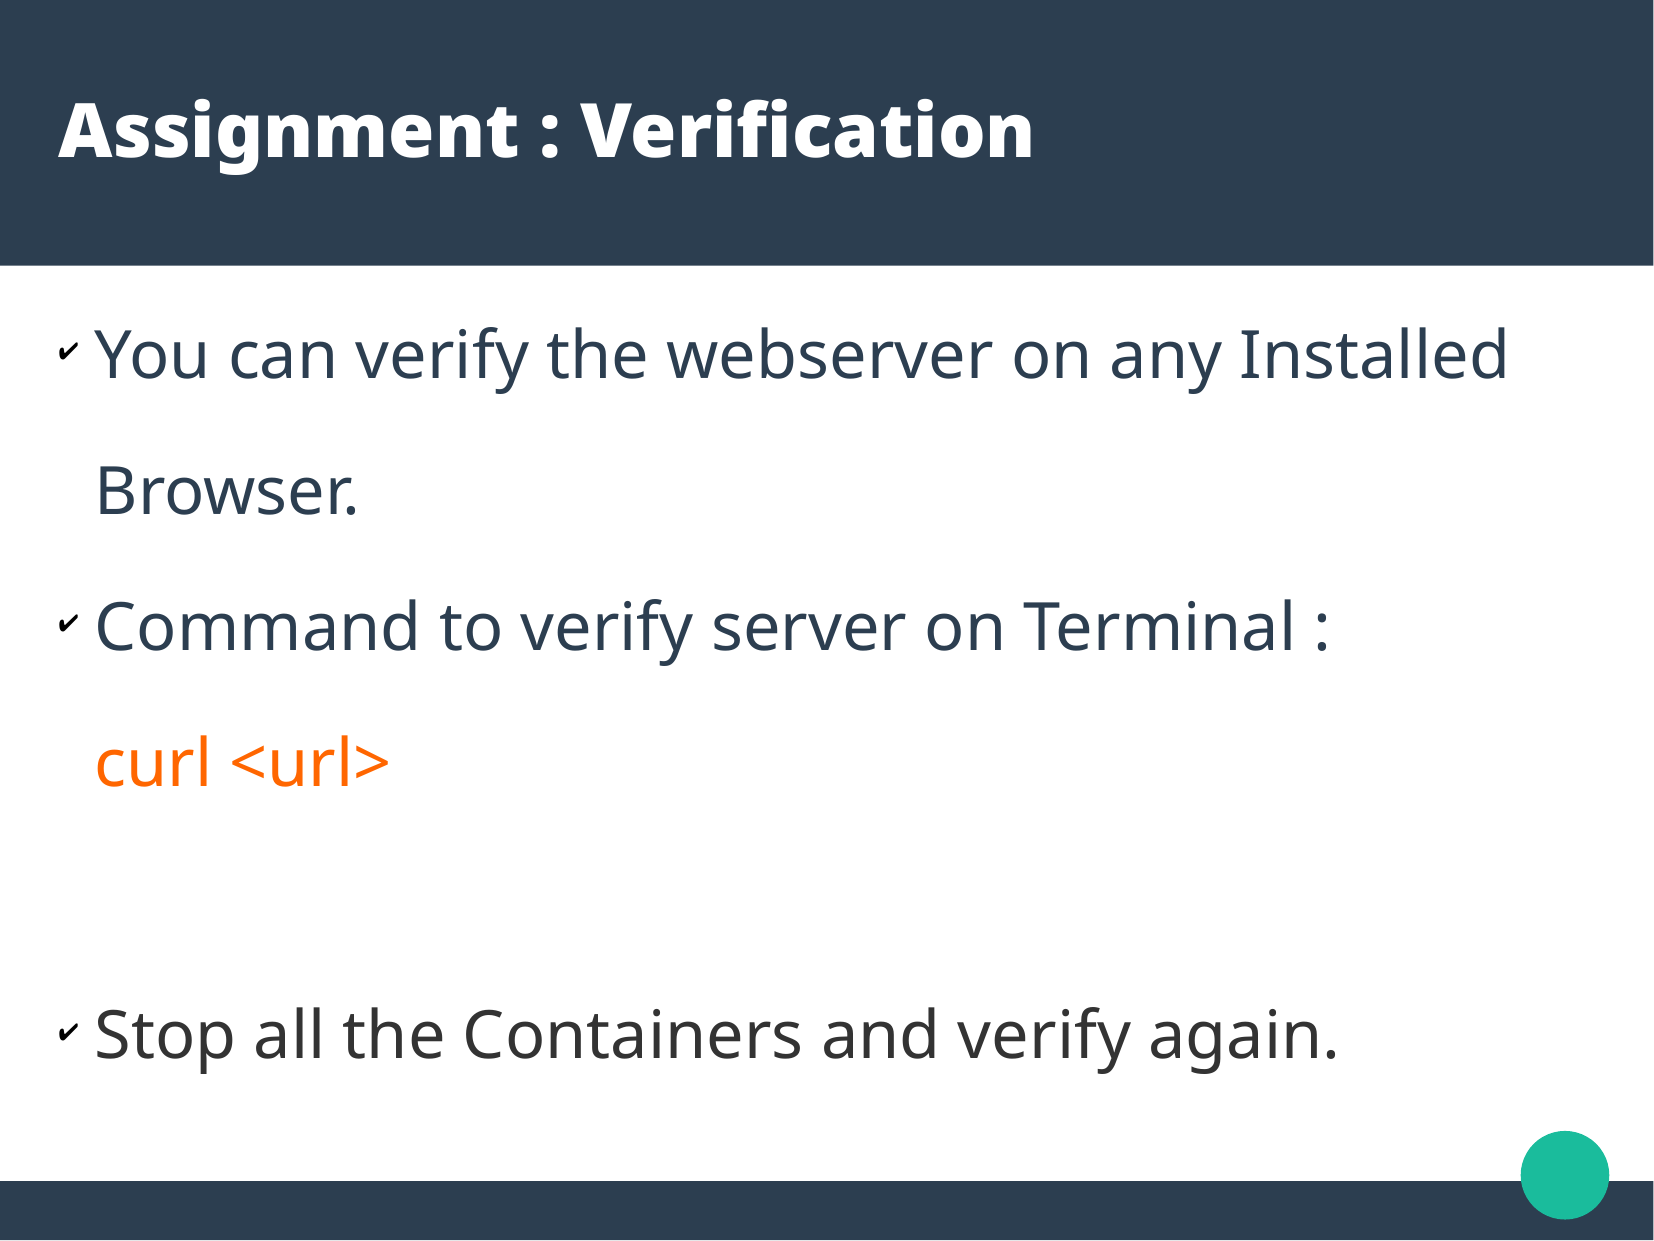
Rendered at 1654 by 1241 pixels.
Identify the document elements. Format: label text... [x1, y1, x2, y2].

subtitle You can verify the webserver on any Installed Browser. Command to verify server on Terminal : curl <url> Stop all the Containers and verify again. [59, 291, 1595, 1186]
title Assignment : Verification [59, 40, 1595, 216]
